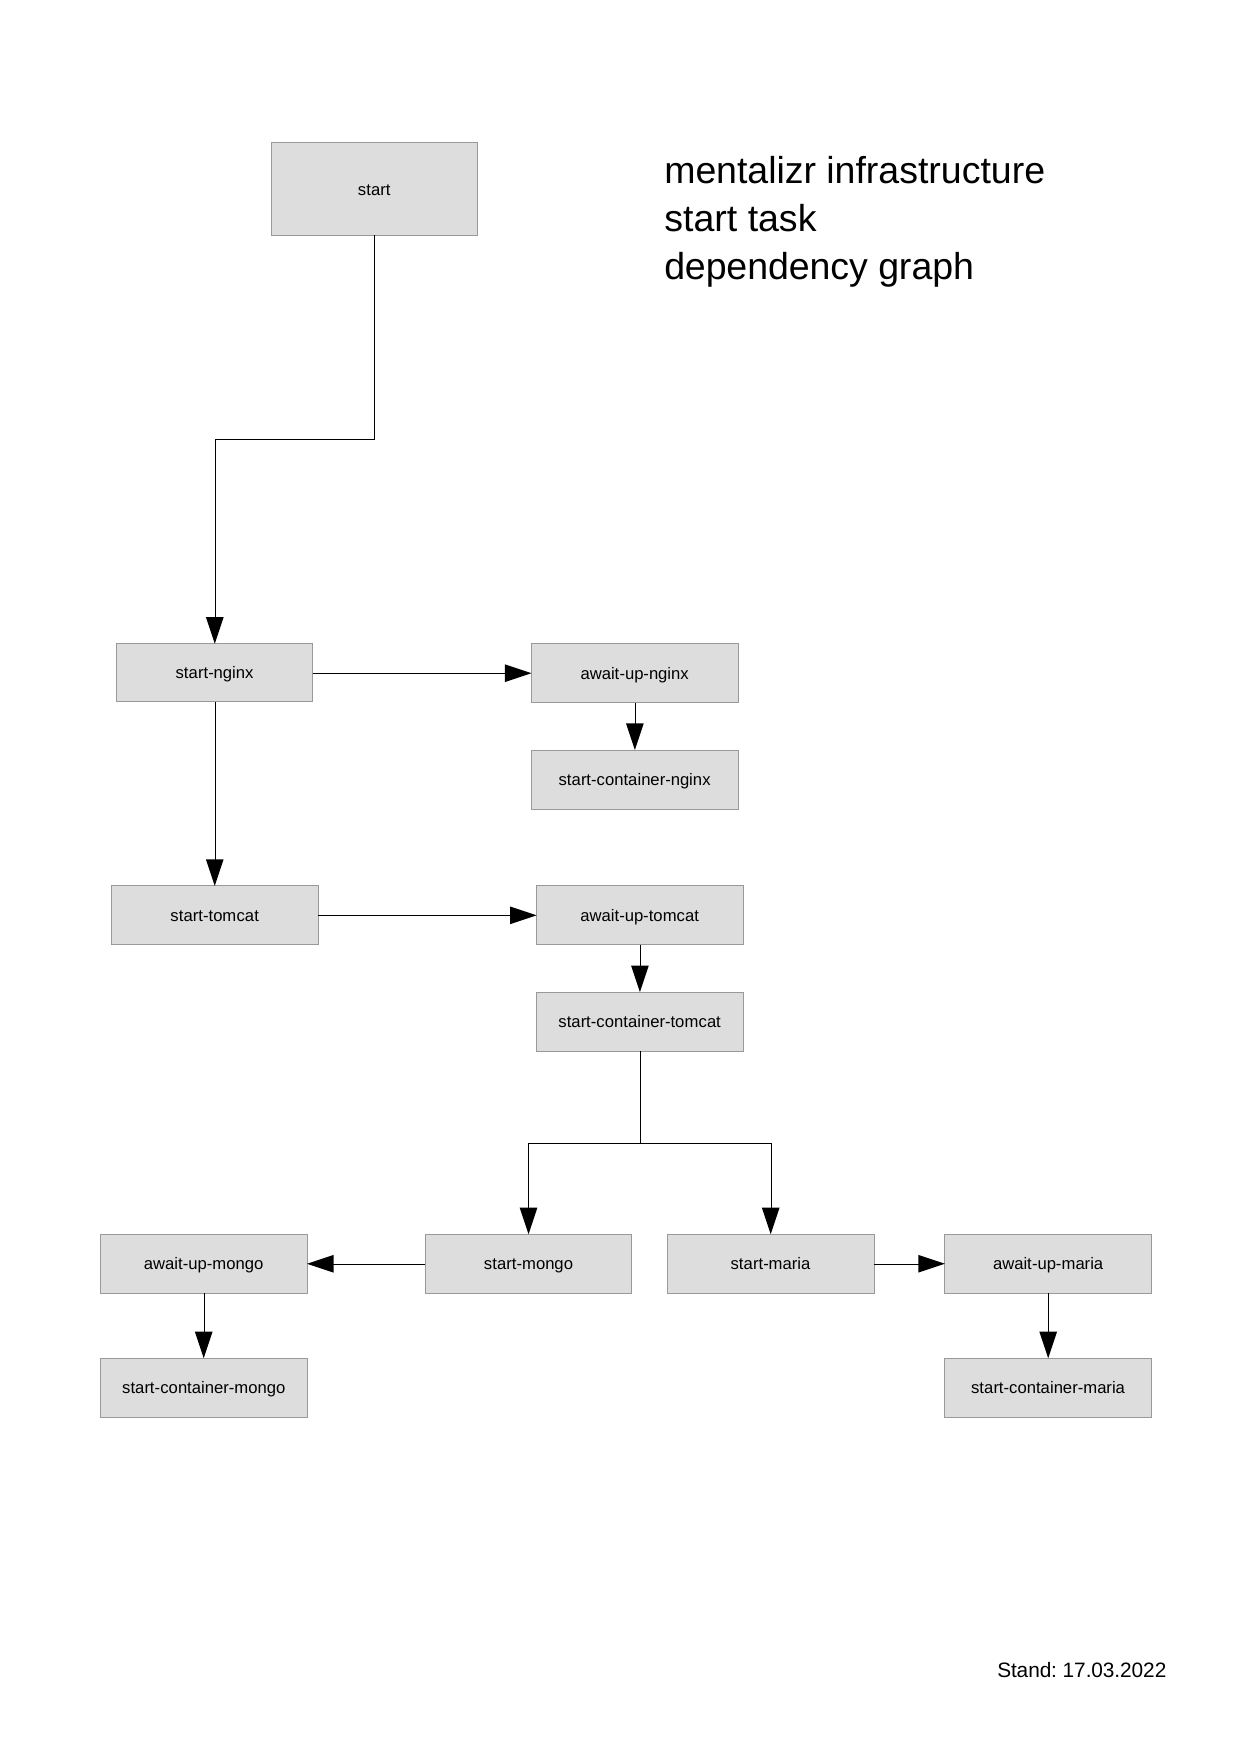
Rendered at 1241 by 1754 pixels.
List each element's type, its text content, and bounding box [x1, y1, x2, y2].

text_box start-container-tomcat [536, 992, 744, 1052]
text_box start-maria [667, 1234, 875, 1294]
text_box start-container-maria [944, 1358, 1152, 1418]
text_box start-tomcat [111, 885, 319, 945]
text_box start-container-nginx [531, 750, 739, 810]
text_box await-up-tomcat [536, 885, 744, 945]
text_box start [271, 142, 478, 236]
text_box start-container-mongo [100, 1358, 308, 1418]
text_box await-up-maria [944, 1234, 1152, 1294]
text_box Stand: 17.03.2022 [897, 1650, 1182, 1689]
text_box start-mongo [425, 1234, 632, 1294]
text_box await-up-nginx [531, 643, 739, 703]
text_box mentalizr infrastructure start task dependency graph [649, 141, 1146, 296]
text_box start-nginx [116, 643, 313, 702]
text_box await-up-mongo [100, 1234, 308, 1294]
